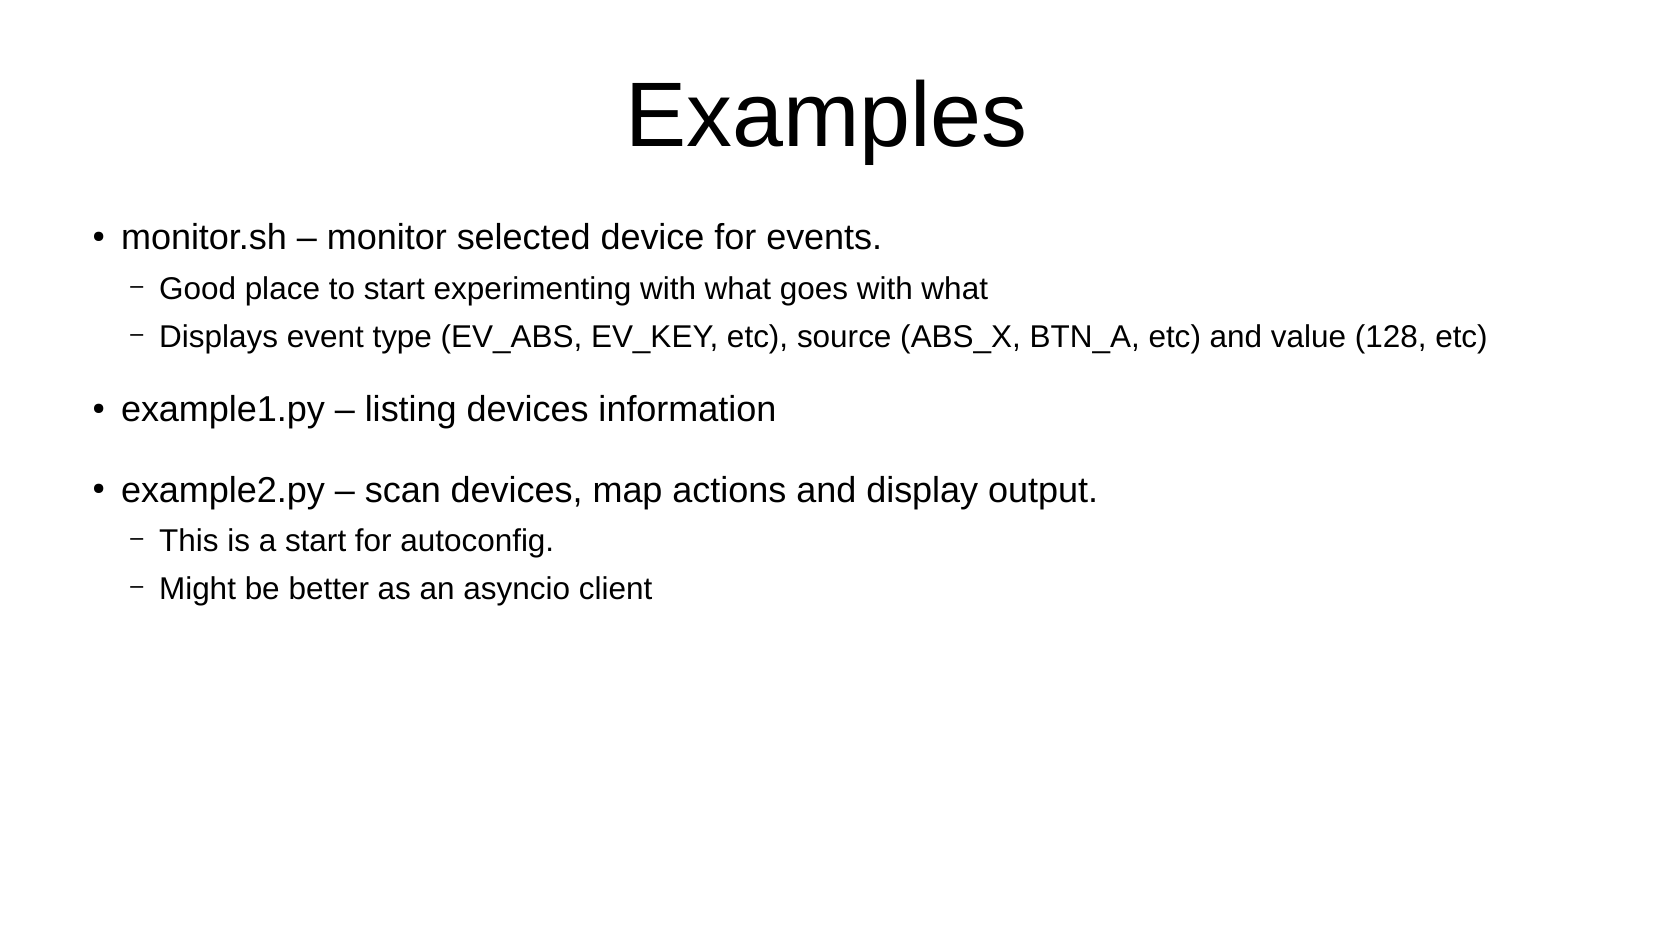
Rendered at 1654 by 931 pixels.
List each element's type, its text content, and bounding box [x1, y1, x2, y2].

title Examples [82, 37, 1571, 193]
list monitor.sh – monitor selected device for events. Good place to start experimenting with what goes with what Displays event type (EV_ABS, EV_KEY, etc), source (ABS_X, BTN_A, etc) and value (128, etc) example1.py – listing devices information example2.py – scan devices, map actions and display output. This is a start for autoconfig. Might be better as an asyncio client [82, 217, 1571, 758]
